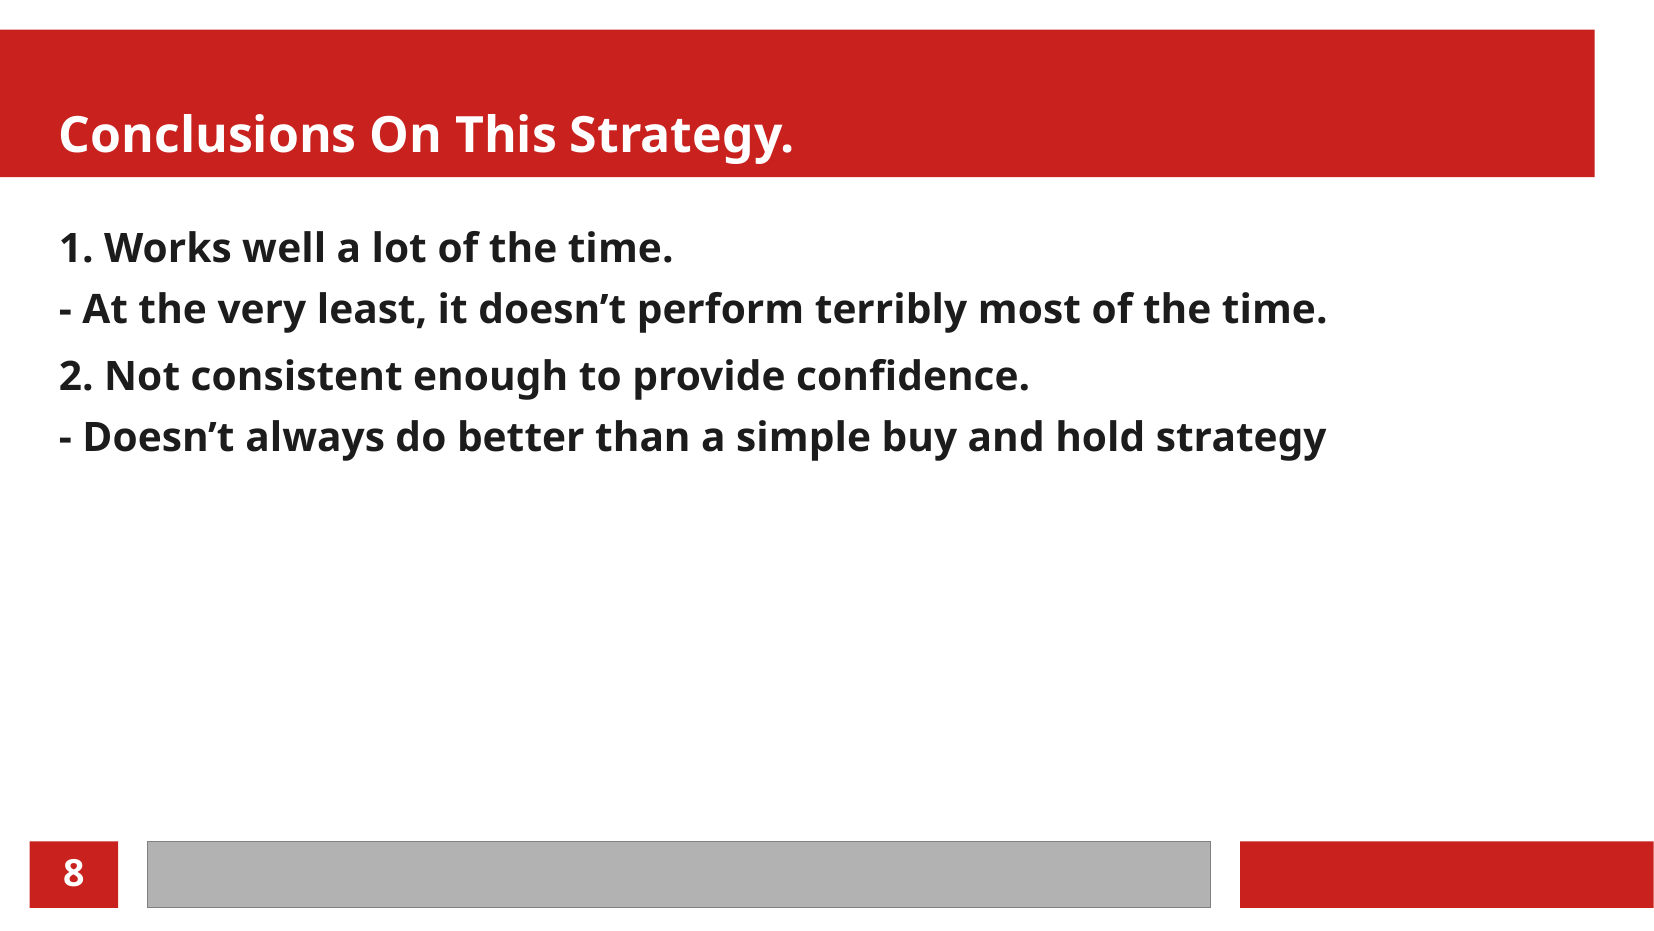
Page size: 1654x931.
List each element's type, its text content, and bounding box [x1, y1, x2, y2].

list 1. Works well a lot of the time. - At the very least, it doesn’t perform terribly most of the time. 2. Not consistent enough to provide confidence. - Doesn’t always do better than a simple buy and hold strategy [59, 221, 1565, 798]
title Conclusions On This Strategy. [59, 44, 1595, 163]
text_box [0, 841, 178, 908]
